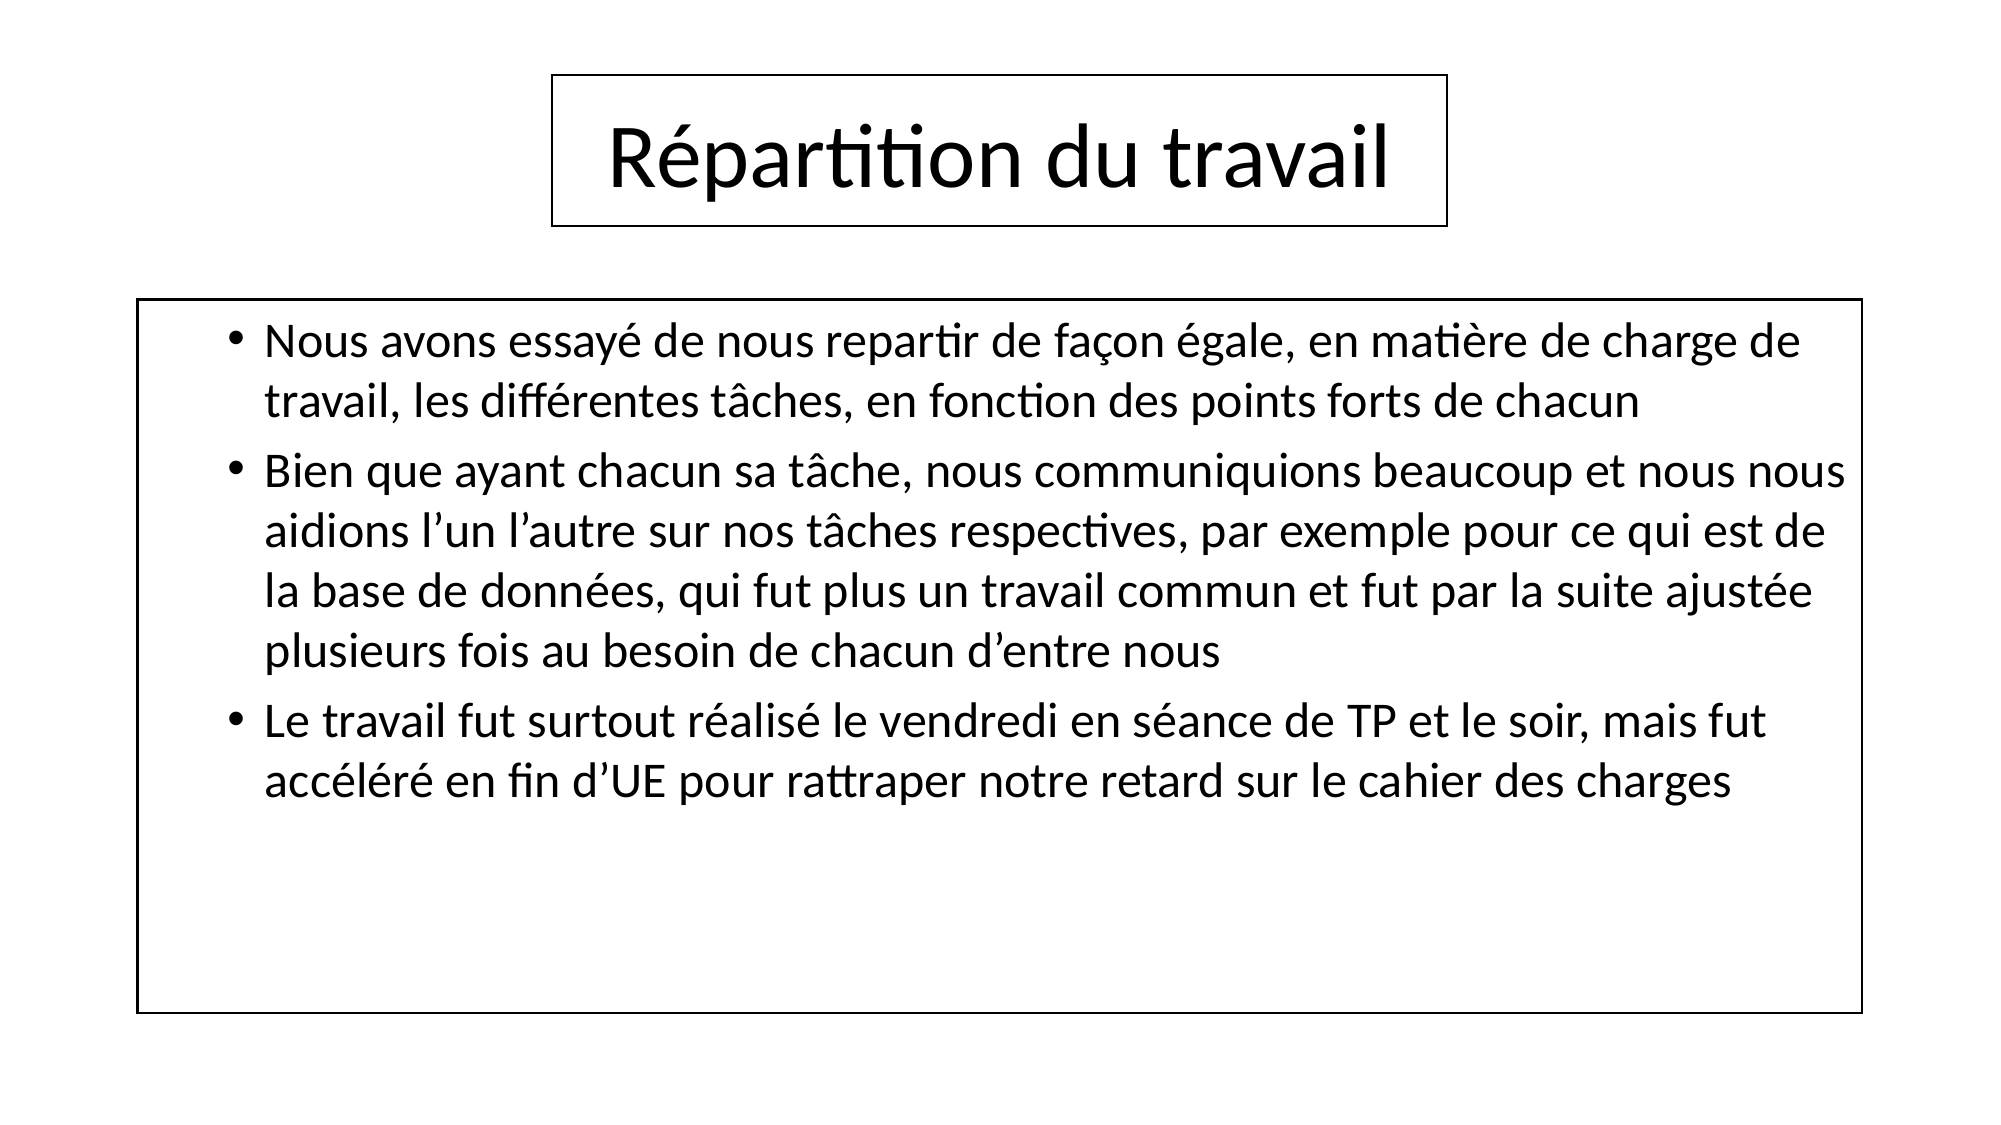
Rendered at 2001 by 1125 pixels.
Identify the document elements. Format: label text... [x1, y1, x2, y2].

title Répartition du travail [552, 75, 1448, 226]
list Nous avons essayé de nous repartir de façon égale, en matière de charge de travail, les différentes tâches, en fonction des points forts de chacun Bien que ayant chacun sa tâche, nous communiquions beaucoup et nous nous aidions l’un l’autre sur nos tâches respectives, par exemple pour ce qui est de la base de données, qui fut plus un travail commun et fut par la suite ajustée plusieurs fois au besoin de chacun d’entre nous Le travail fut surtout réalisé le vendredi en séance de TP et le soir, mais fut accéléré en fin d’UE pour rattraper notre retard sur le cahier des charges [137, 299, 1863, 1014]
